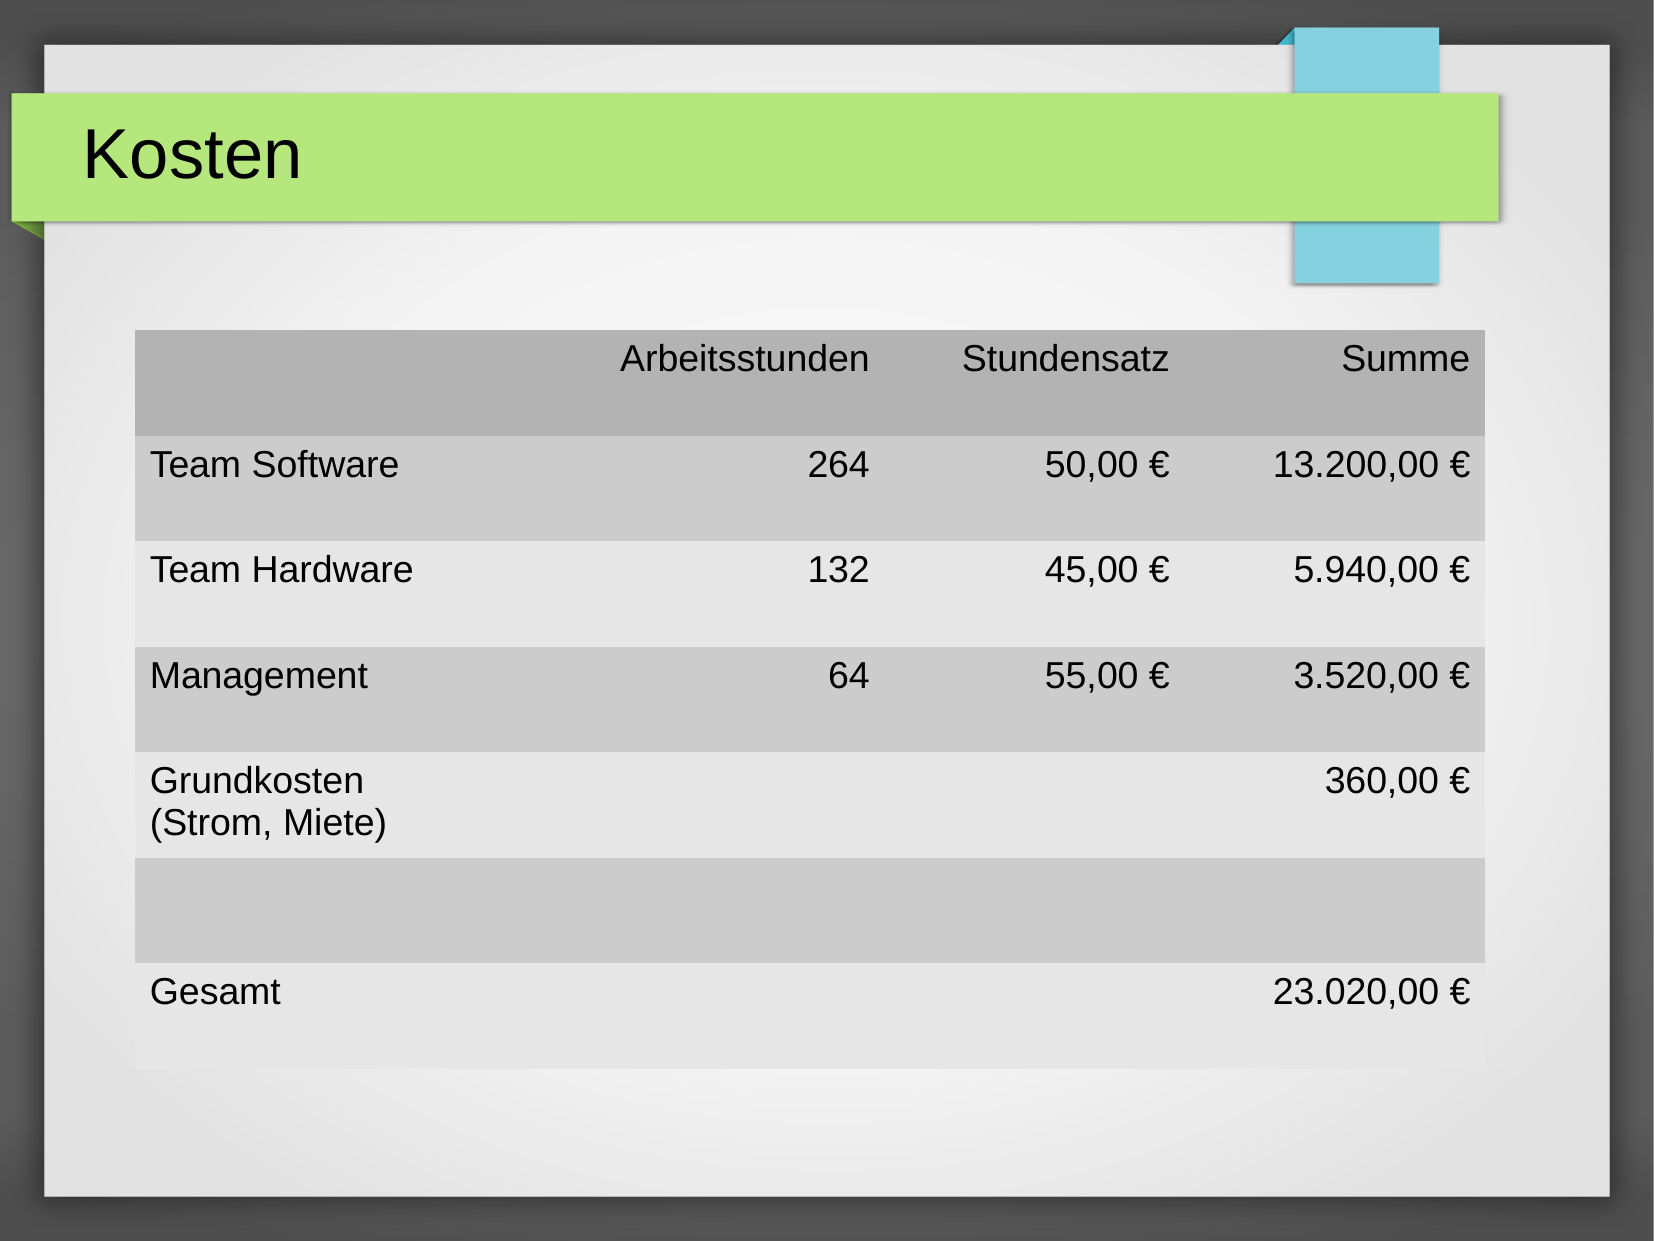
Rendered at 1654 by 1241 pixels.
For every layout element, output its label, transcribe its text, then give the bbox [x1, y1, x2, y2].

table_cell [884, 963, 1184, 1069]
table_cell Management [135, 647, 544, 752]
table_cell Team Software [135, 436, 544, 541]
table_cell 23.020,00 € [1184, 963, 1485, 1069]
table_cell 64 [544, 647, 884, 752]
table_cell 264 [544, 436, 884, 541]
table_header [135, 330, 544, 436]
table_cell Gesamt [135, 963, 544, 1069]
table_cell [544, 858, 884, 963]
table_cell 132 [544, 541, 884, 647]
table_cell 360,00 € [1184, 752, 1485, 858]
table_cell 5.940,00 € [1184, 541, 1485, 647]
table_cell [544, 752, 884, 858]
table_cell [884, 858, 1184, 963]
table_cell 45,00 € [884, 541, 1184, 647]
table_cell 3.520,00 € [1184, 647, 1485, 752]
table_cell Grundkosten (Strom, Miete) [135, 752, 544, 858]
table_header Stundensatz [884, 330, 1184, 436]
table_header Arbeitsstunden [544, 330, 884, 436]
table_cell [135, 858, 544, 963]
table_cell 50,00 € [884, 436, 1184, 541]
table_cell [884, 752, 1184, 858]
table_header Summe [1184, 330, 1485, 436]
picture [0, 0, 1654, 1241]
table_cell Team Hardware [135, 541, 544, 647]
table_cell [1184, 858, 1485, 963]
table_cell 13.200,00 € [1184, 436, 1485, 541]
table_cell [544, 963, 884, 1069]
title Kosten [82, 94, 1264, 213]
table_cell 55,00 € [884, 647, 1184, 752]
